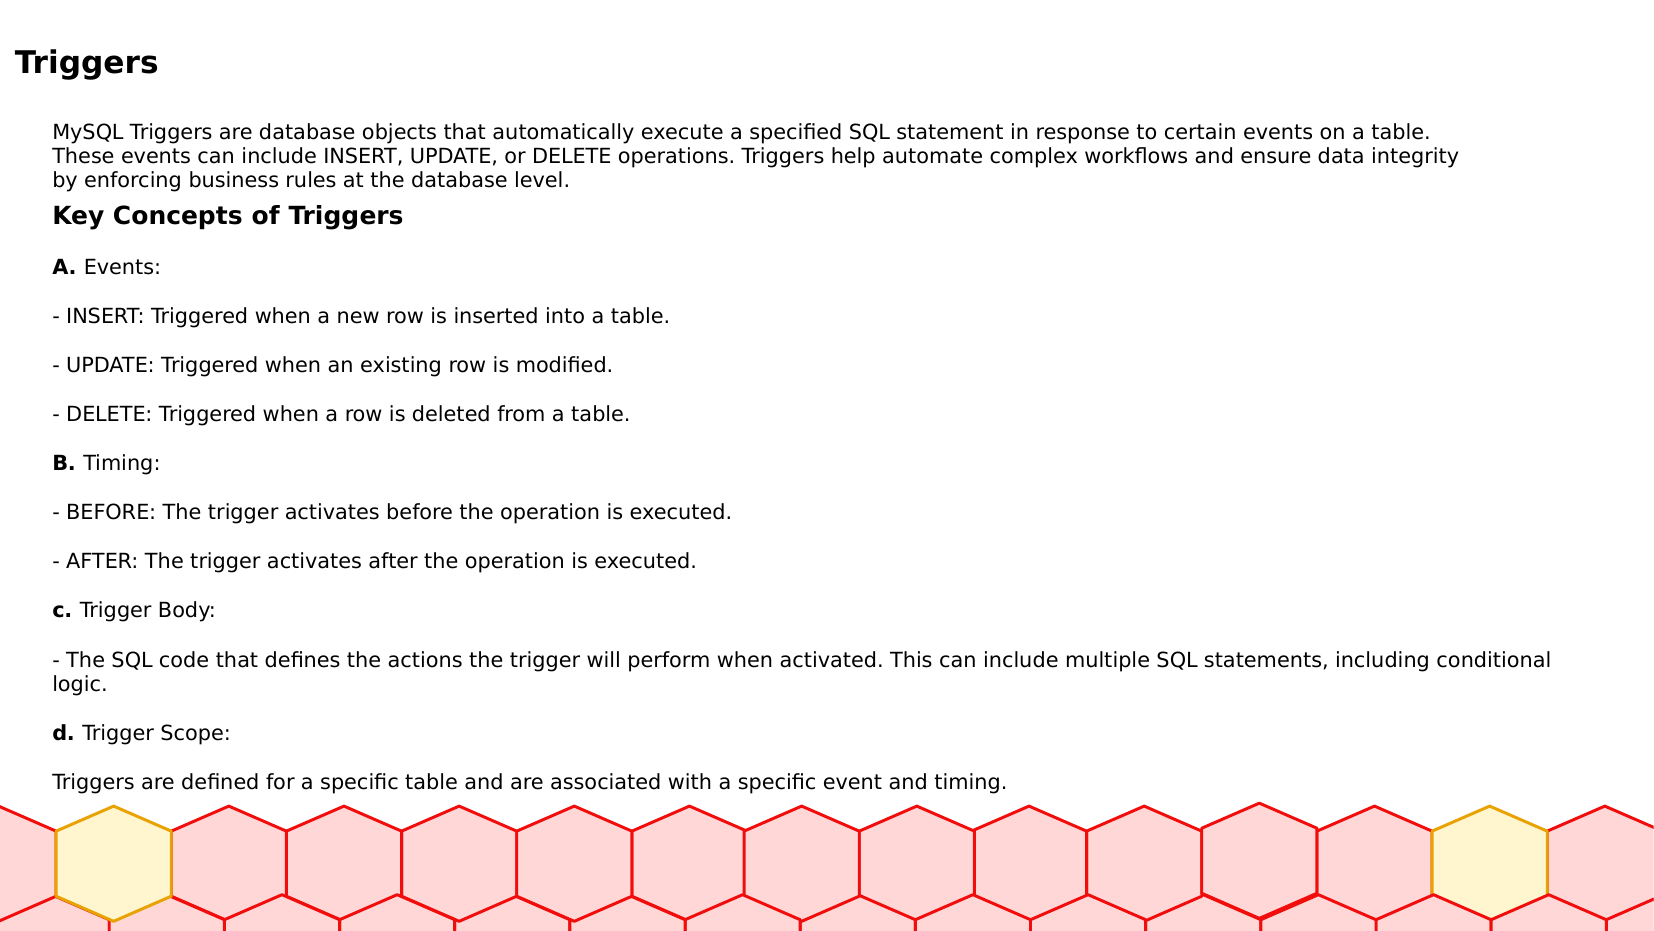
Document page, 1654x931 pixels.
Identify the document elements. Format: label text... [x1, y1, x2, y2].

text_box MySQL Triggers are database objects that automatically execute a specified SQL statement in response to certain events on a table. These events can include INSERT, UPDATE, or DELETE operations. Triggers help automate complex workflows and ensure data integrity by enforcing business rules at the database level. [37, 112, 1501, 193]
text_box Key Concepts of Triggers A. Events: - INSERT: Triggered when a new row is inserted into a table. - UPDATE: Triggered when an existing row is modified. - DELETE: Triggered when a row is deleted from a table. B. Timing: - BEFORE: The trigger activates before the operation is executed. - AFTER: The trigger activates after the operation is executed. c. Trigger Body: - The SQL code that defines the actions the trigger will perform when activated. This can include multiple SQL statements, including conditional logic. d. Trigger Scope: Triggers are defined for a specific table and are associated with a specific event and timing. [37, 193, 1615, 713]
text_box Triggers [0, 37, 301, 113]
